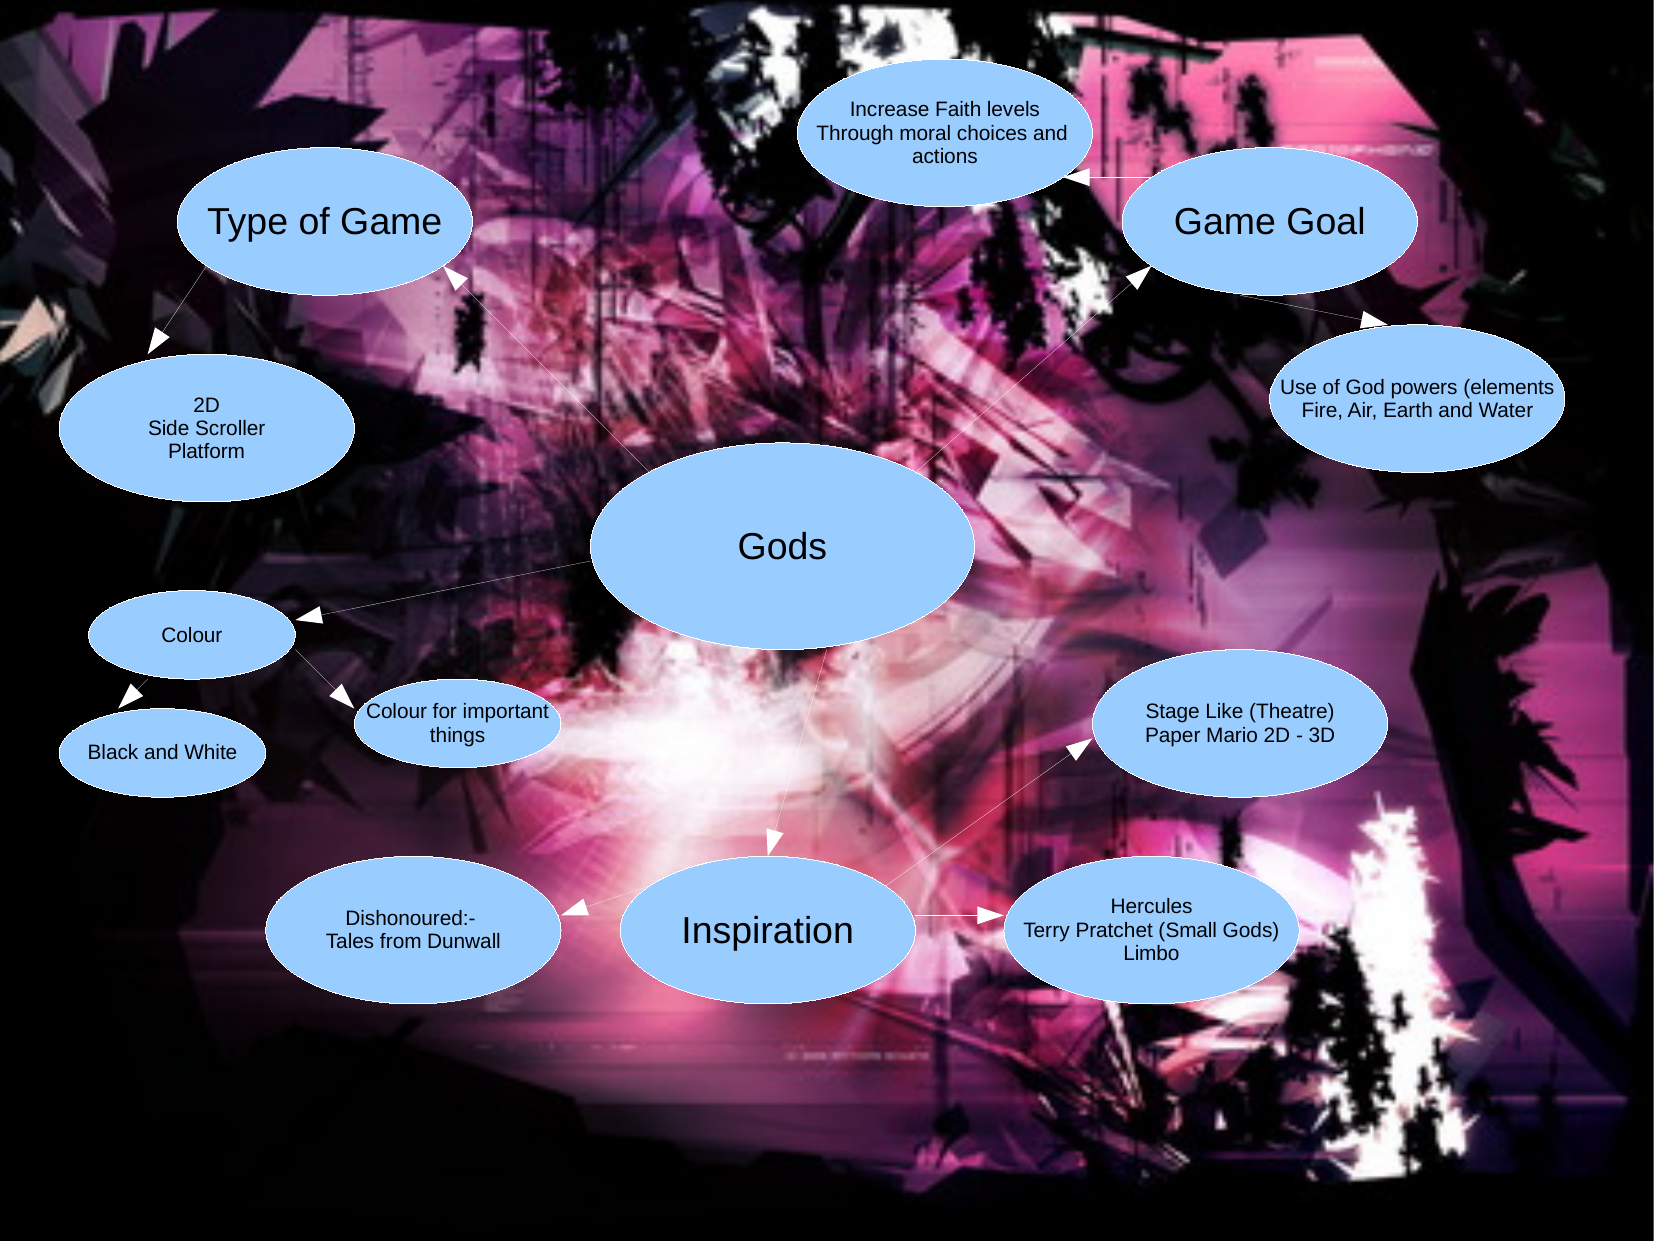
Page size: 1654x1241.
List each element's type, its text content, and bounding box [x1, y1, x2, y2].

text_box Stage Like (Theatre) Paper Mario 2D - 3D [1092, 649, 1388, 798]
text_box Use of God powers (elements Fire, Air, Earth and Water [1269, 324, 1565, 473]
picture [0, 0, 1654, 1241]
text_box Colour for important things [354, 679, 562, 768]
text_box Inspiration [620, 856, 916, 1004]
text_box Type of Game [177, 147, 473, 296]
text_box Hercules Terry Pratchet (Small Gods) Limbo [1003, 856, 1300, 1004]
text_box Black and White [59, 708, 266, 798]
text_box 2D Side Scroller Platform [59, 354, 355, 502]
text_box Dishonoured:- Tales from Dunwall [265, 856, 562, 1004]
text_box Colour [88, 590, 296, 680]
text_box Increase Faith levels Through moral choices and actions [797, 59, 1093, 207]
text_box Gods [590, 442, 975, 650]
text_box Game Goal [1122, 147, 1418, 296]
